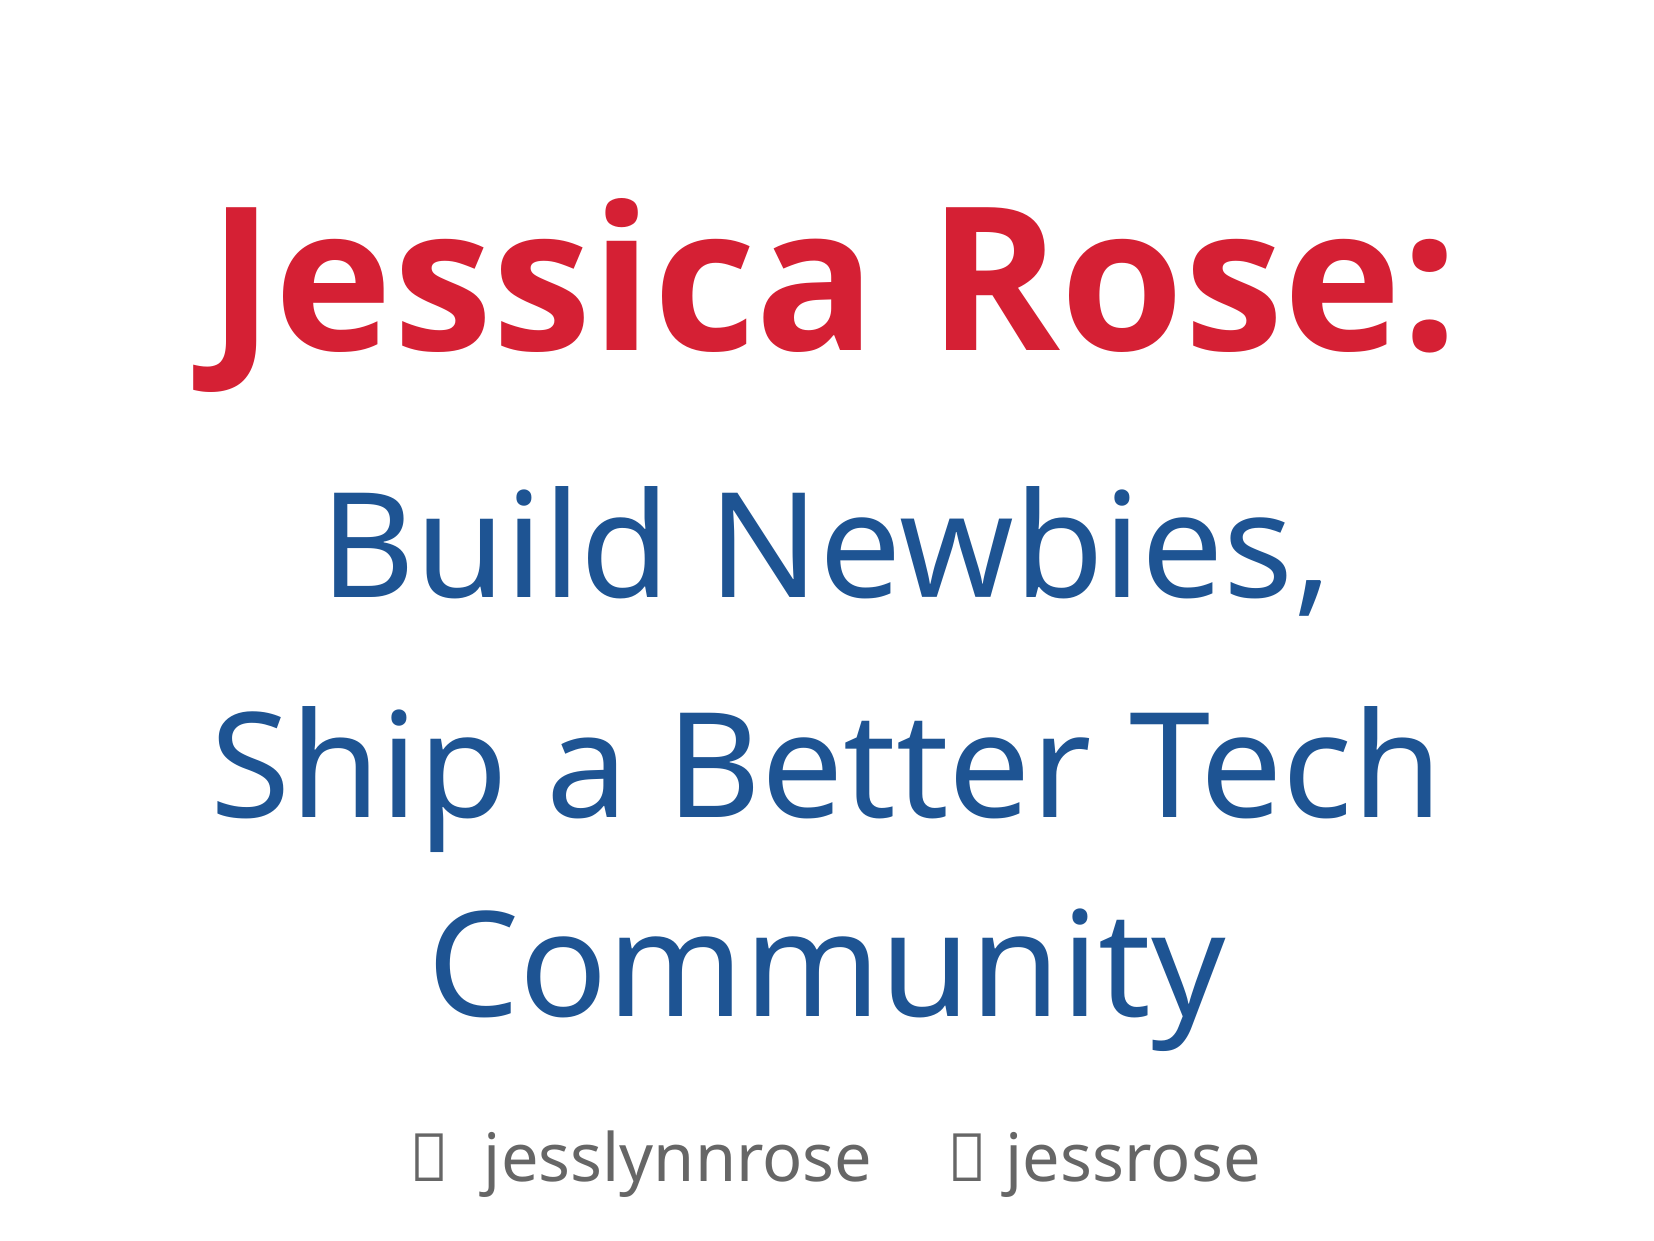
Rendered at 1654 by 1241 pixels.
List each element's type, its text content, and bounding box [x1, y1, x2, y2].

title Jessica Rose: [90, 104, 1579, 442]
list Build Newbies, Ship a Better Tech Community [82, 441, 1571, 1061]
list  jesslynnrose  jessrose [82, 1110, 1571, 1231]
